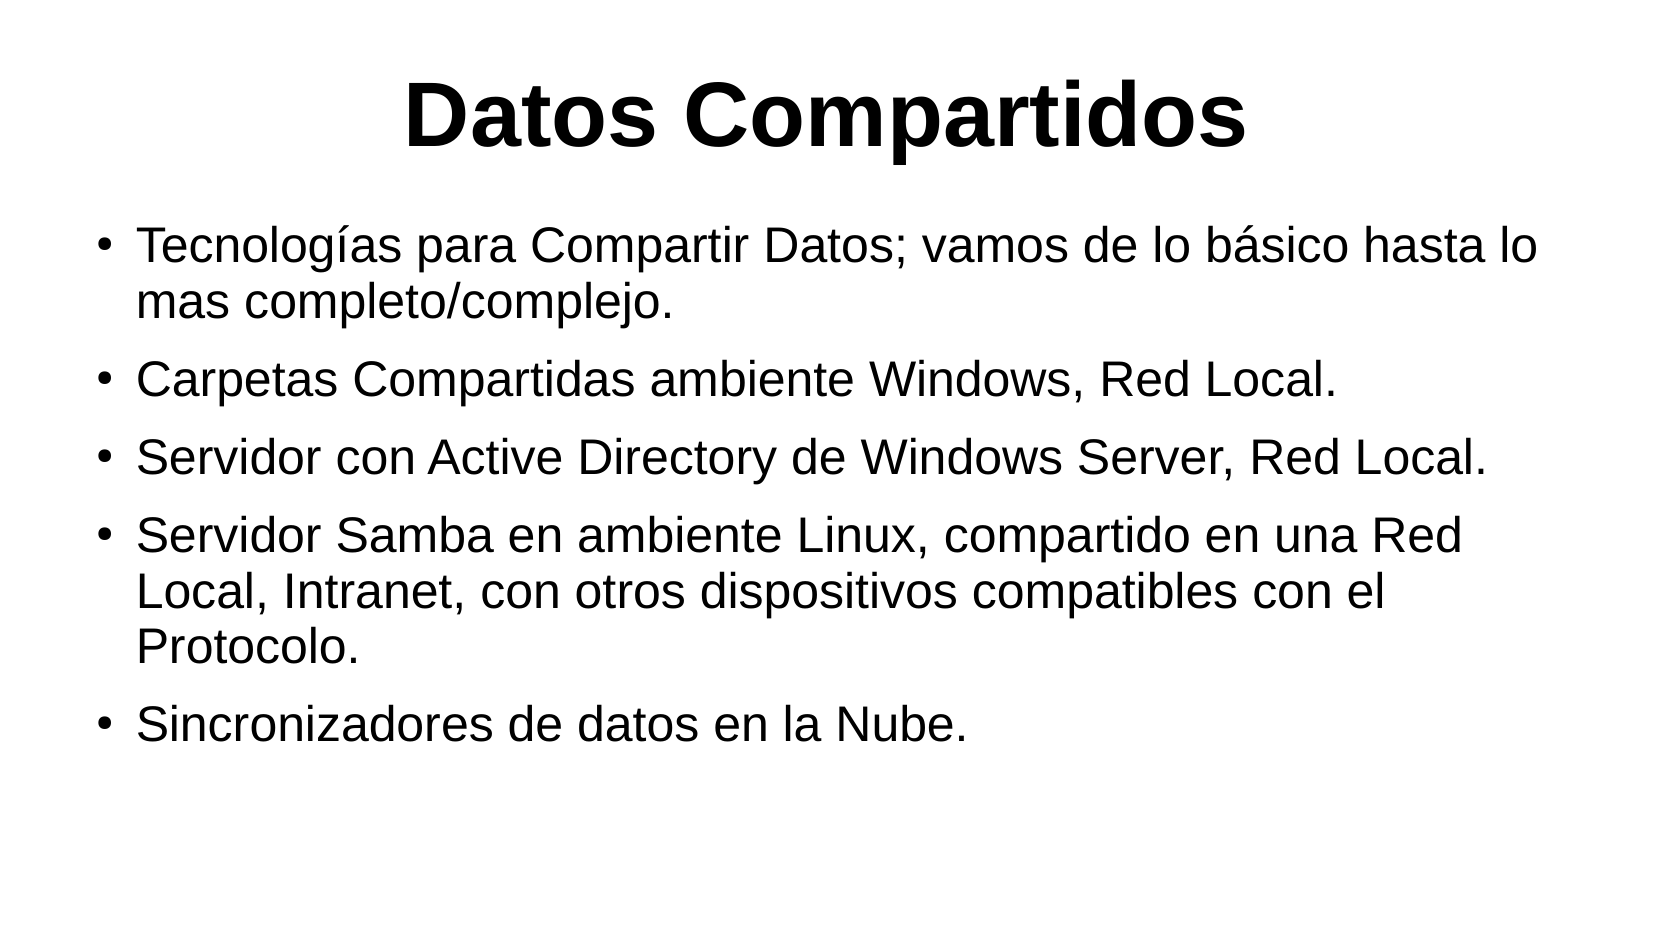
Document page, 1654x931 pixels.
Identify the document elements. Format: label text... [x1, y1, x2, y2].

list Tecnologías para Compartir Datos; vamos de lo básico hasta lo mas completo/complejo. Carpetas Compartidas ambiente Windows, Red Local. Servidor con Active Directory de Windows Server, Red Local. Servidor Samba en ambiente Linux, compartido en una Red Local, Intranet, con otros dispositivos compatibles con el Protocolo. Sincronizadores de datos en la Nube. [82, 217, 1571, 758]
title Datos Compartidos [82, 37, 1571, 193]
